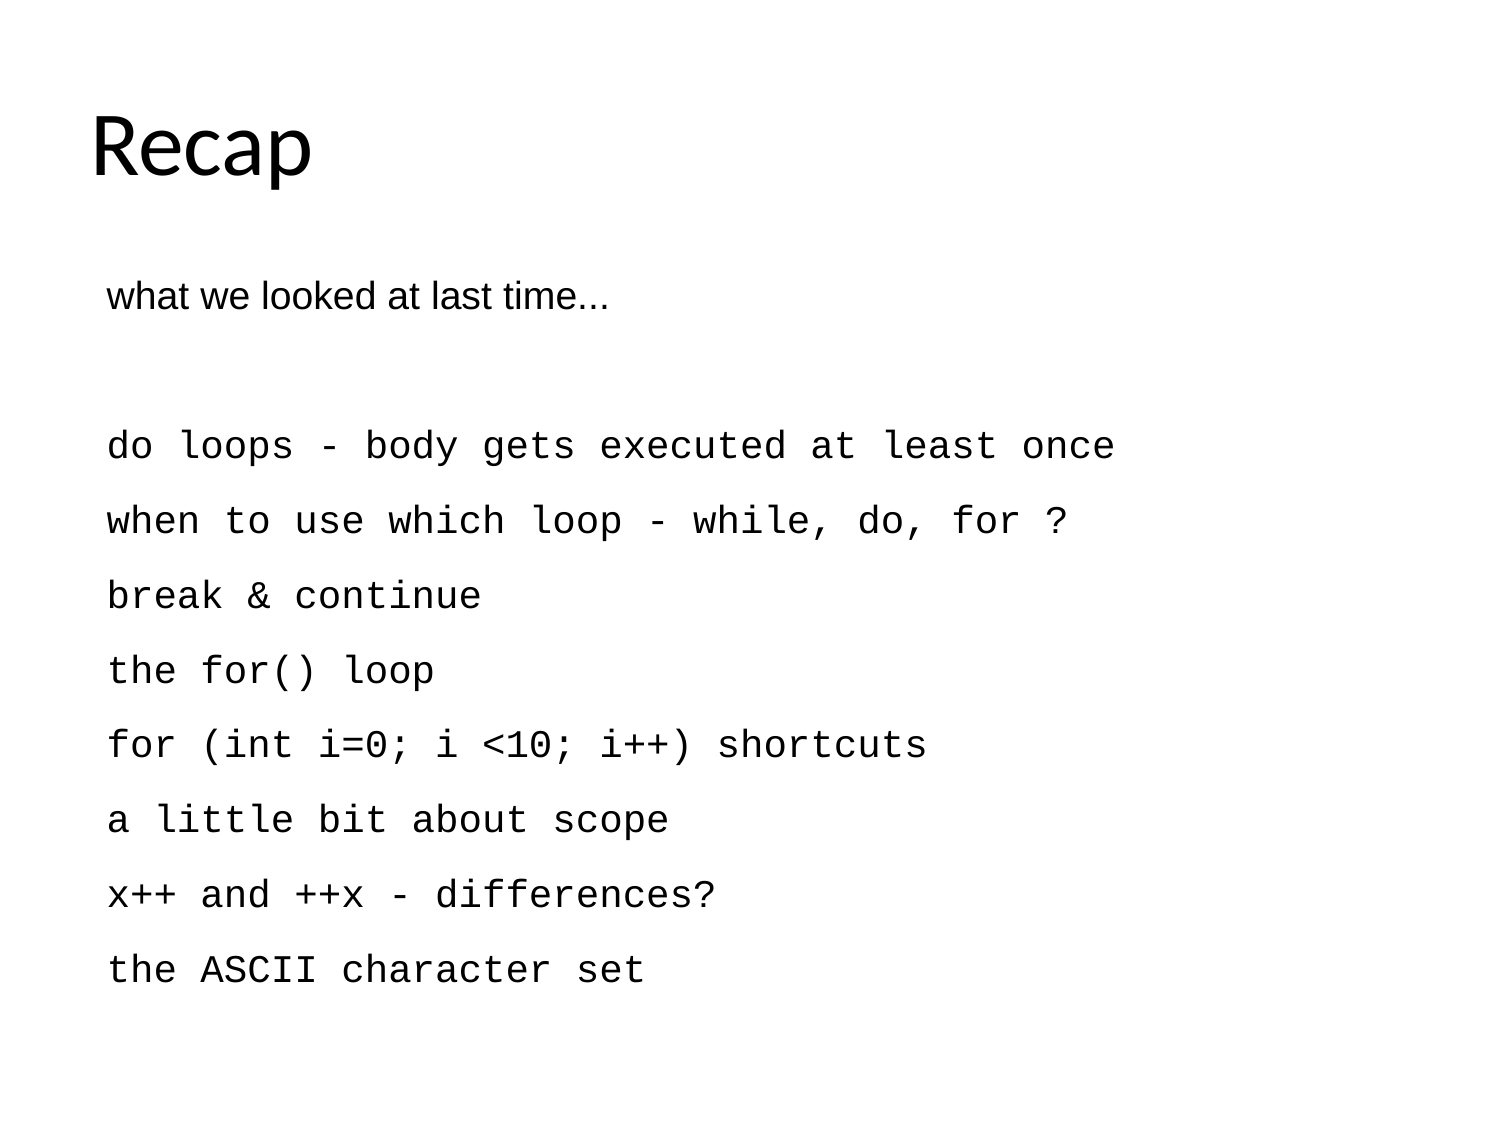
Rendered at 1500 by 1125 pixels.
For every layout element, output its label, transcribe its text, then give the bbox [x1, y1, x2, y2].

title Recap [75, 45, 1425, 233]
list what we looked at last time... do loops - body gets executed at least once when to use which loop - while, do, for ? break & continue the for() loop for (int i=0; i <10; i++) shortcuts a little bit about scope x++ and ++x - differences? the ASCII character set [75, 262, 1425, 1005]
